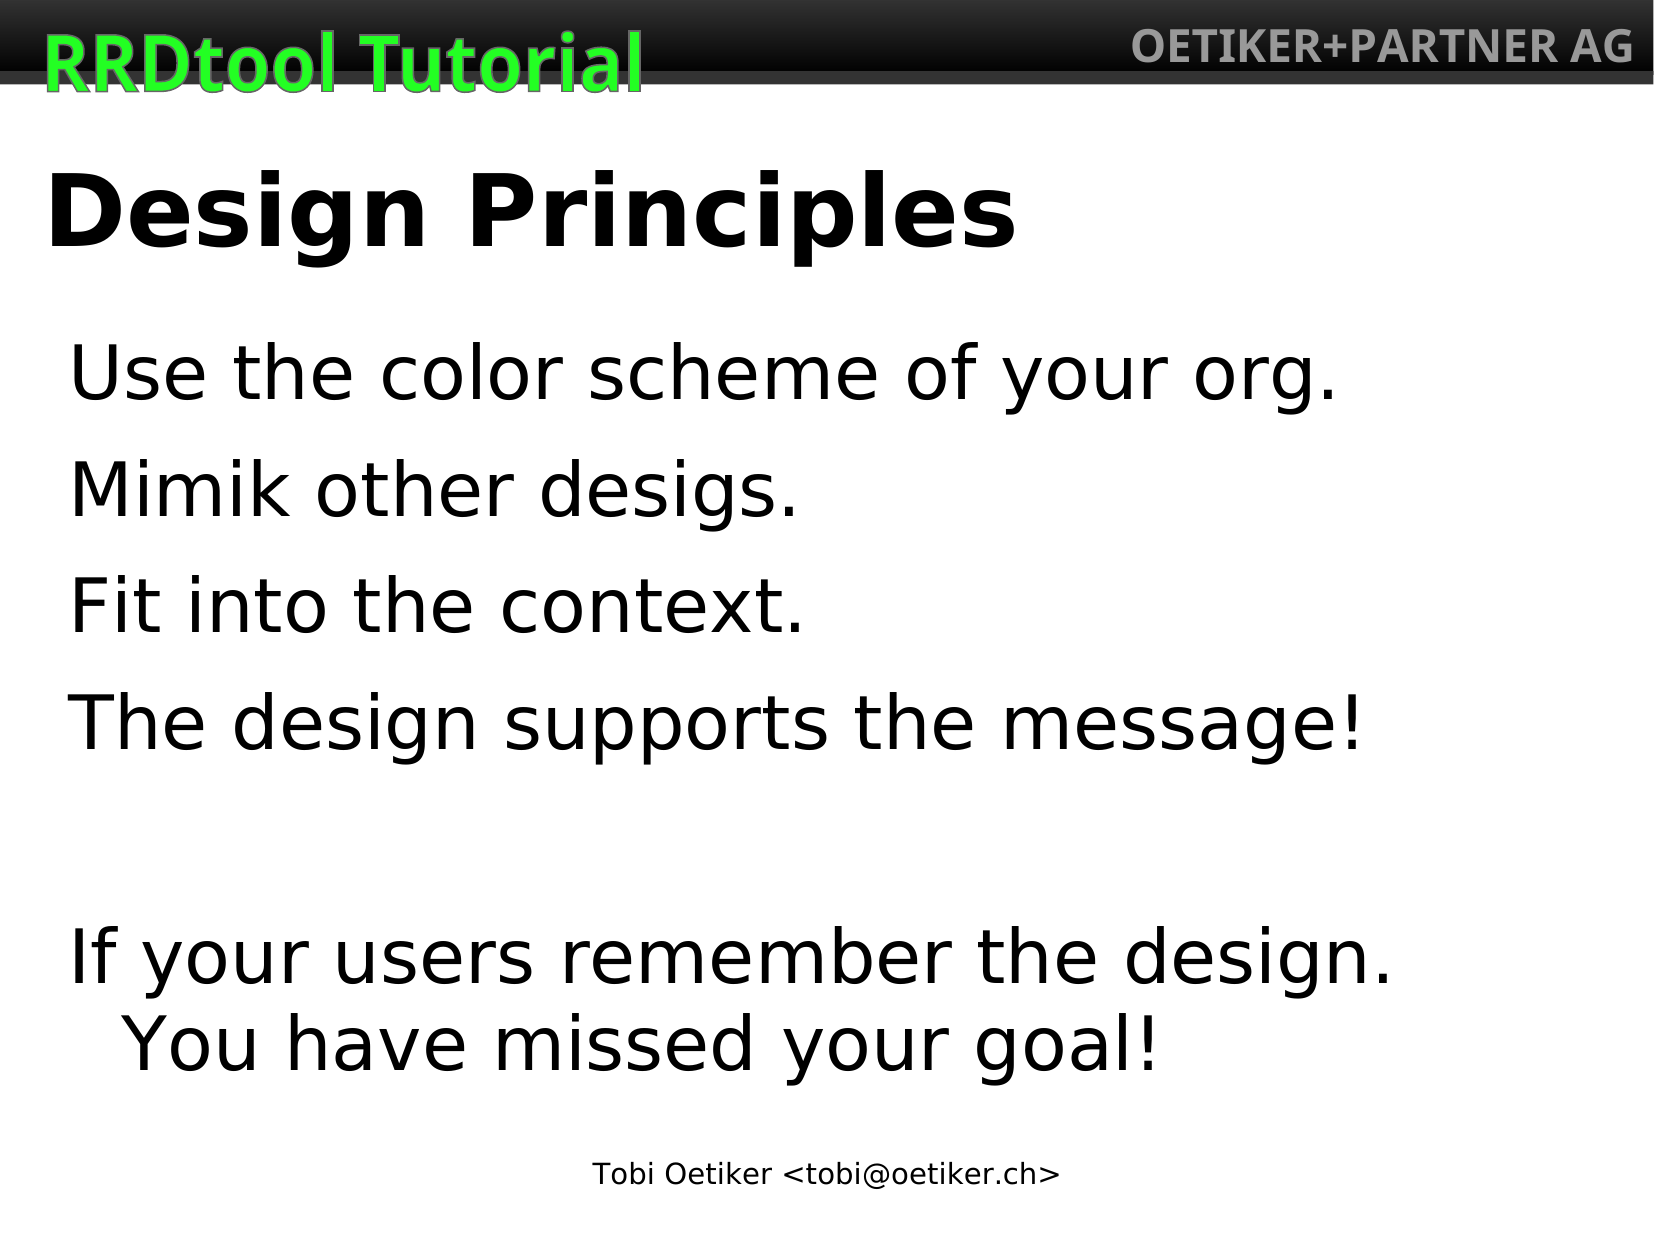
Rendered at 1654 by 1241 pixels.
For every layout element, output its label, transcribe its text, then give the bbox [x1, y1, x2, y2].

list Use the color scheme of your org. Mimik other desigs. Fit into the context. The design supports the message! If your users remember the design. You have missed your goal! [50, 329, 1571, 1089]
title Design Principles [43, 137, 1582, 287]
